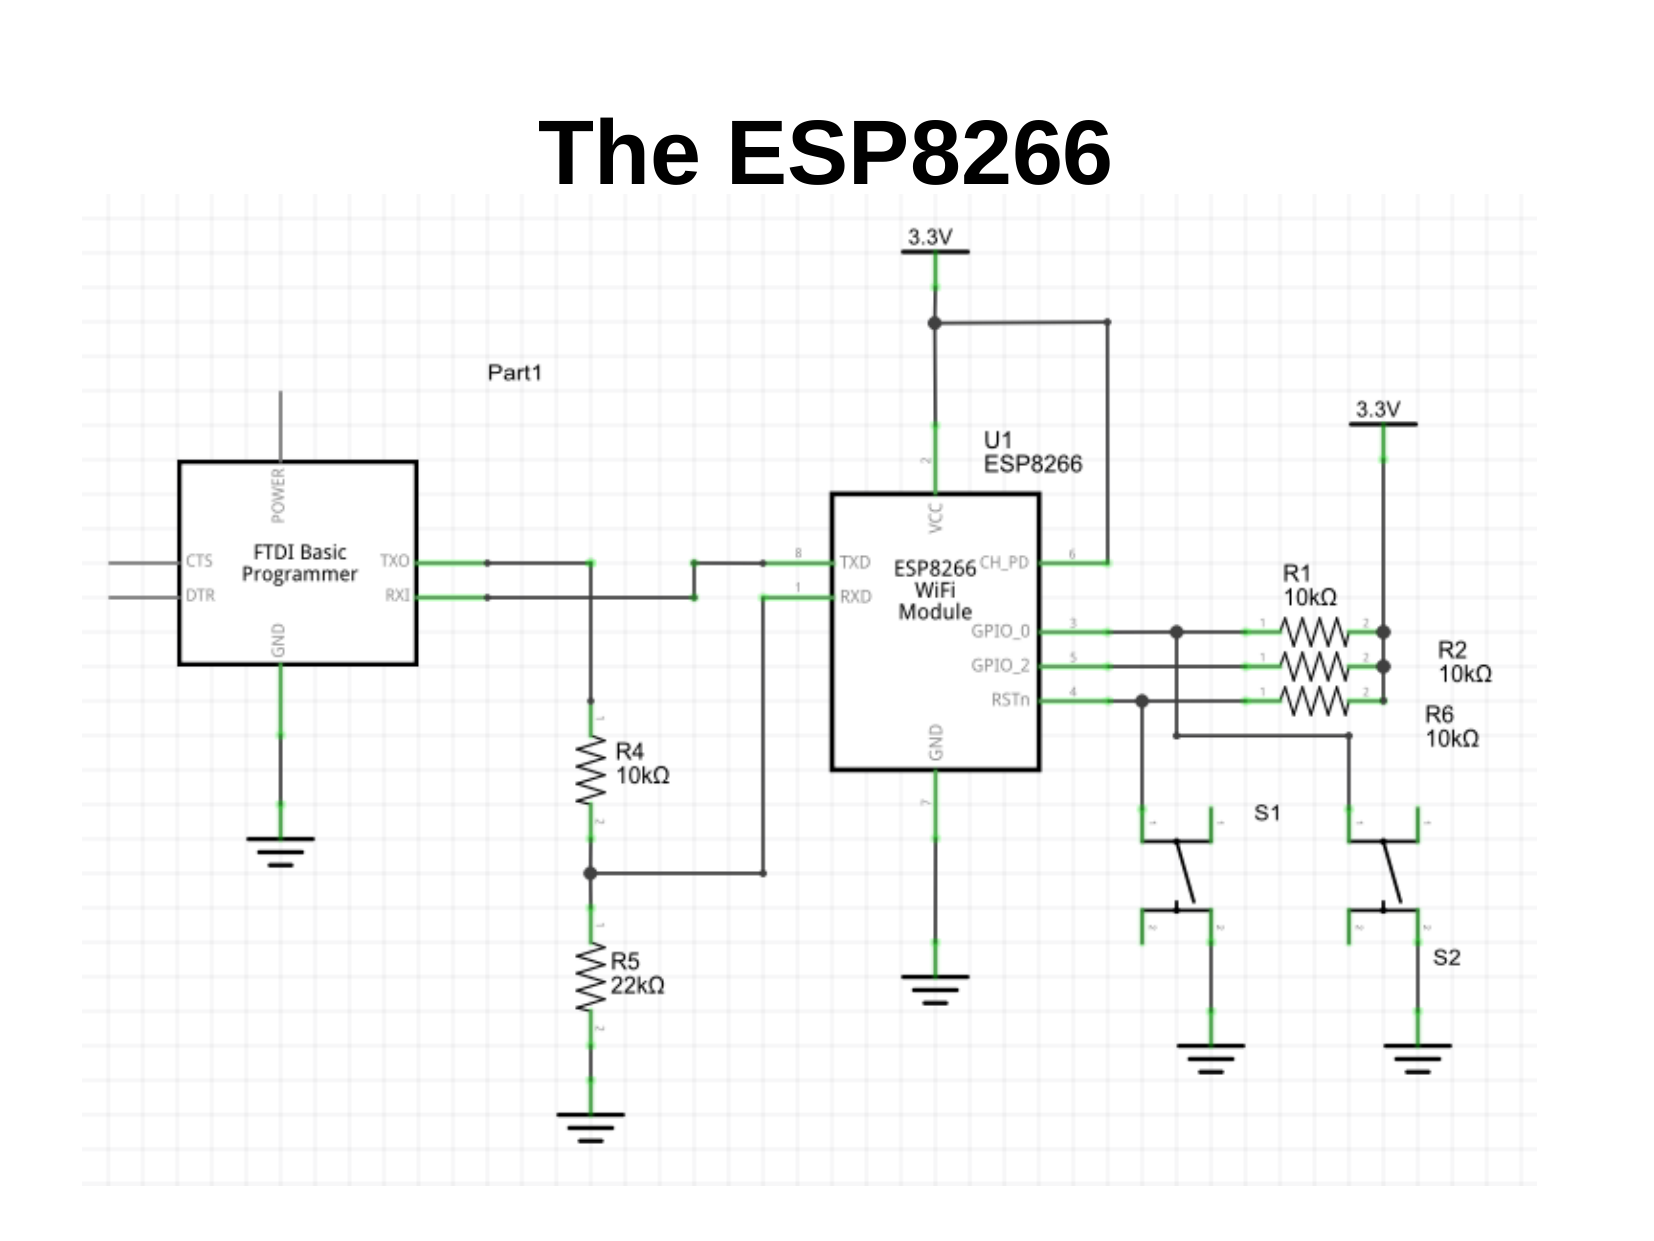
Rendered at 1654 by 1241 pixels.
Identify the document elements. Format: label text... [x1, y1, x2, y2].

picture [82, 194, 1537, 1186]
title The ESP8266 [82, 49, 1571, 257]
